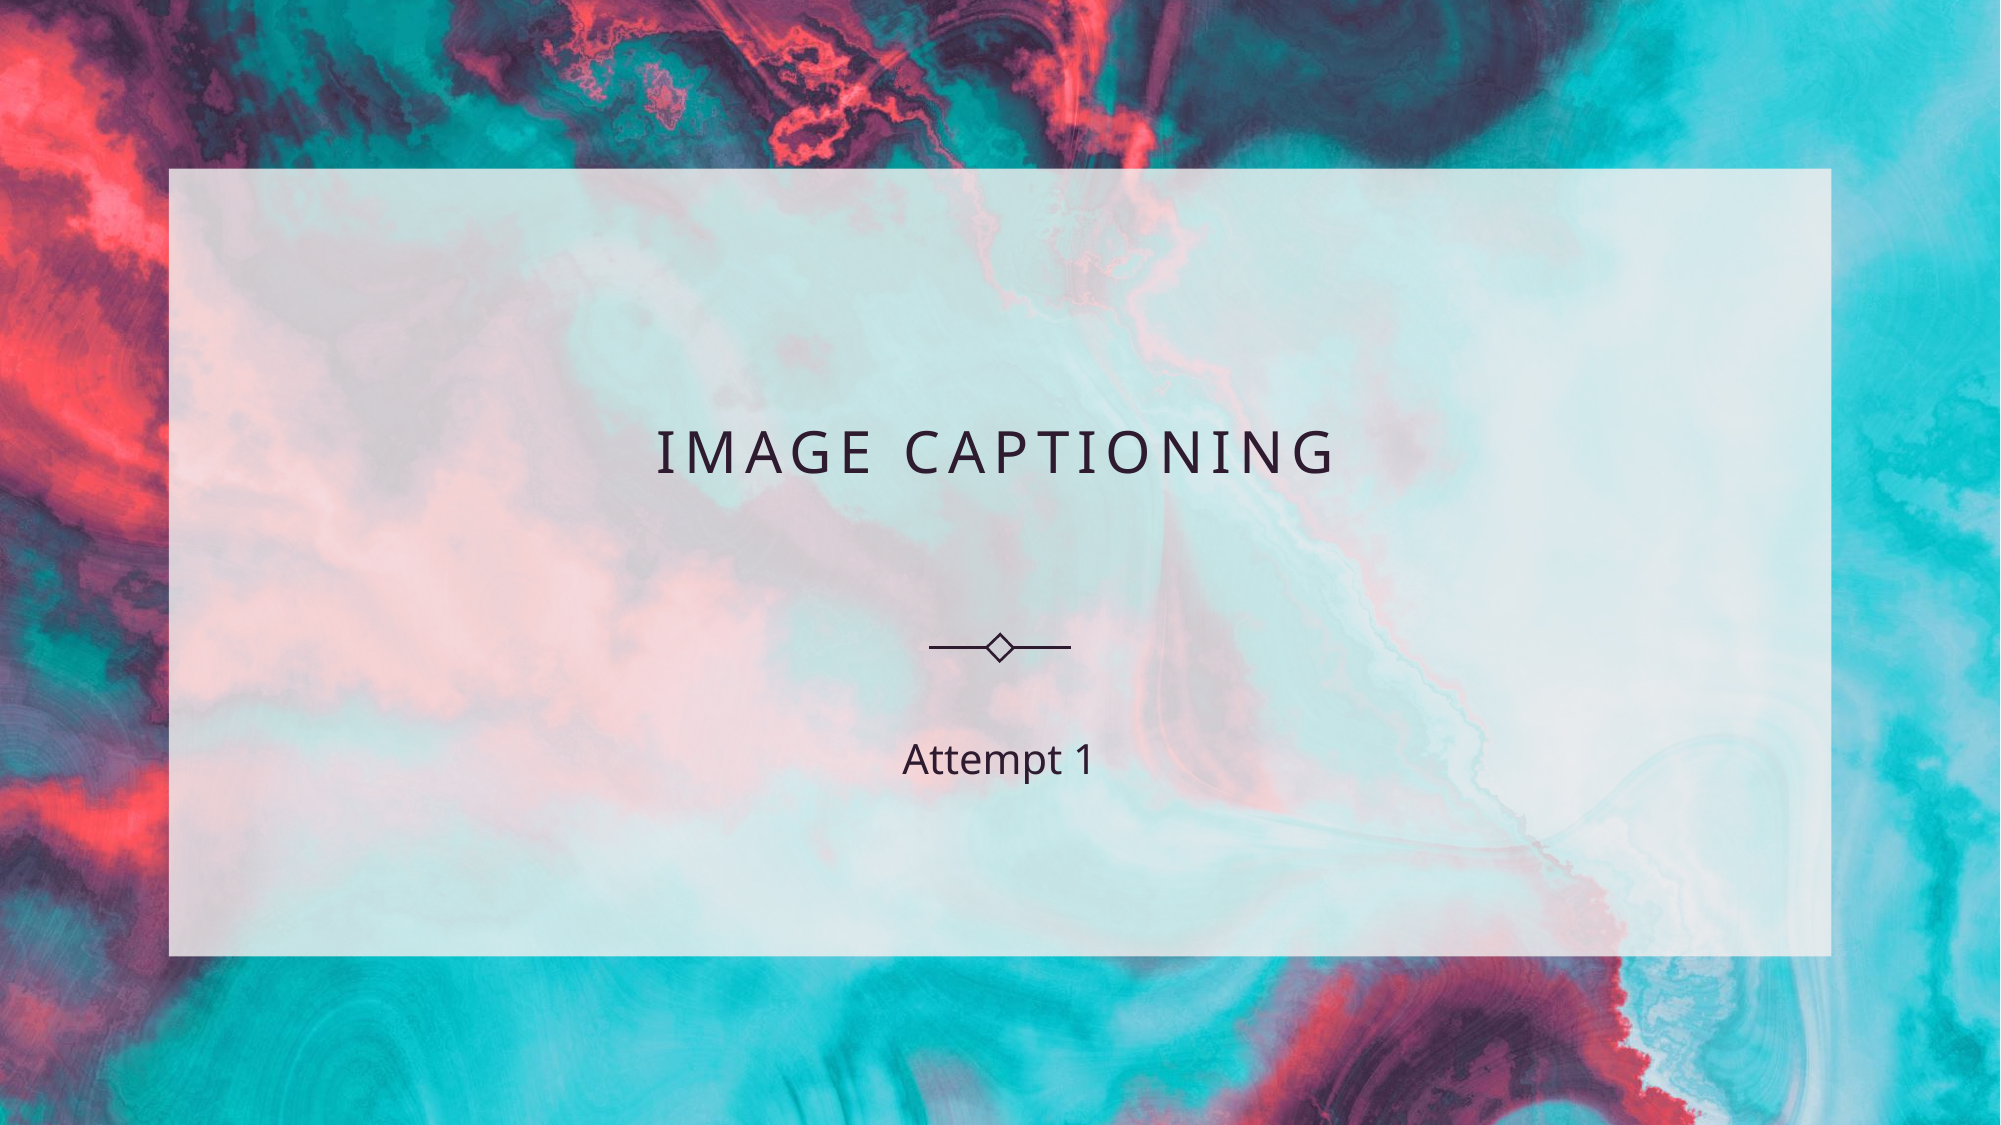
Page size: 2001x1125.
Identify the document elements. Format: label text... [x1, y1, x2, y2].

title Image Captioning [416, 318, 1584, 563]
text_box [169, 169, 1831, 956]
subtitle Attempt 1 [583, 725, 1417, 886]
picture [0, 0, 2000, 1125]
